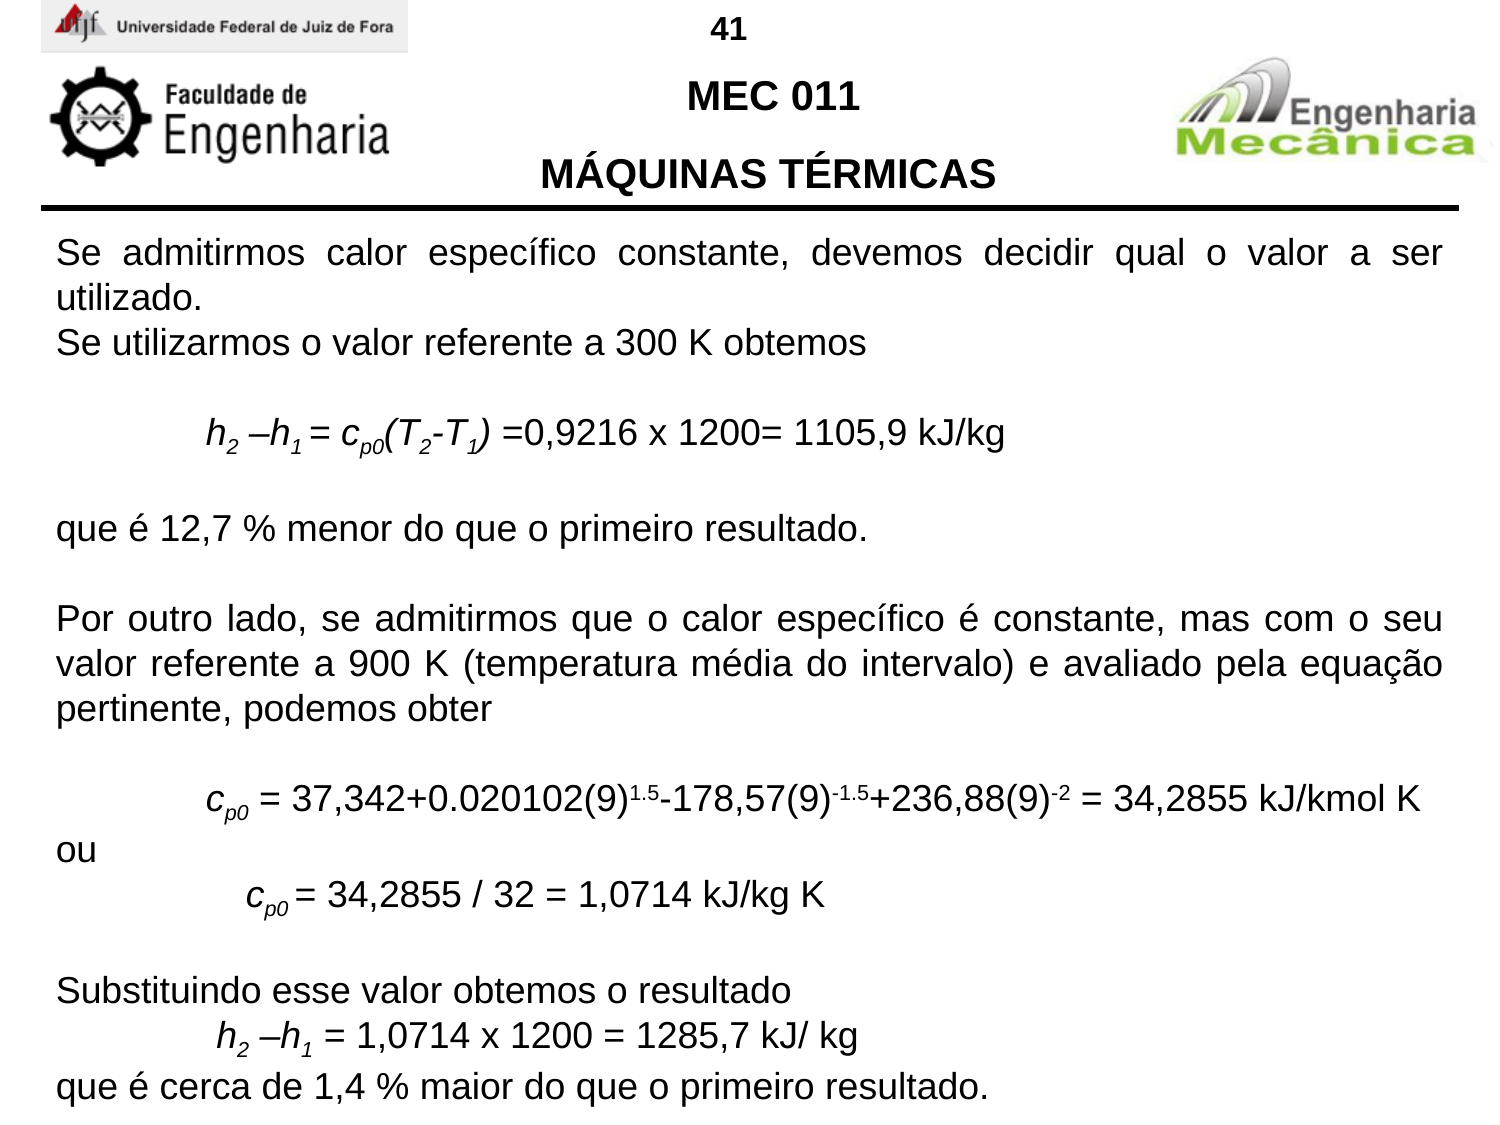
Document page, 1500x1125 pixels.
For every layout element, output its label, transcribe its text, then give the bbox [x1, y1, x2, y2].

picture [1151, 54, 1500, 167]
picture [41, 0, 408, 174]
text_box Se admitirmos calor específico constante, devemos decidir qual o valor a ser utilizado. Se utilizarmos o valor referente a 300 K obtemos h2 –h1 = cp0(T2-T1) =0,9216 x 1200= 1105,9 kJ/kg que é 12,7 % menor do que o primeiro resultado. Por outro lado, se admitirmos que o calor específico é constante, mas com o seu valor referente a 900 K (temperatura média do intervalo) e avaliado pela equação pertinente, podemos obter cp0 = 37,342+0.020102(9)1.5-178,57(9)-1.5+236,88(9)-2 = 34,2855 kJ/kmol K ou cp0 = 34,2855 / 32 = 1,0714 kJ/kg K Substituindo esse valor obtemos o resultado h2 –h1 = 1,0714 x 1200 = 1285,7 kJ/ kg que é cerca de 1,4 % maior do que o primeiro resultado. [41, 219, 1459, 1116]
